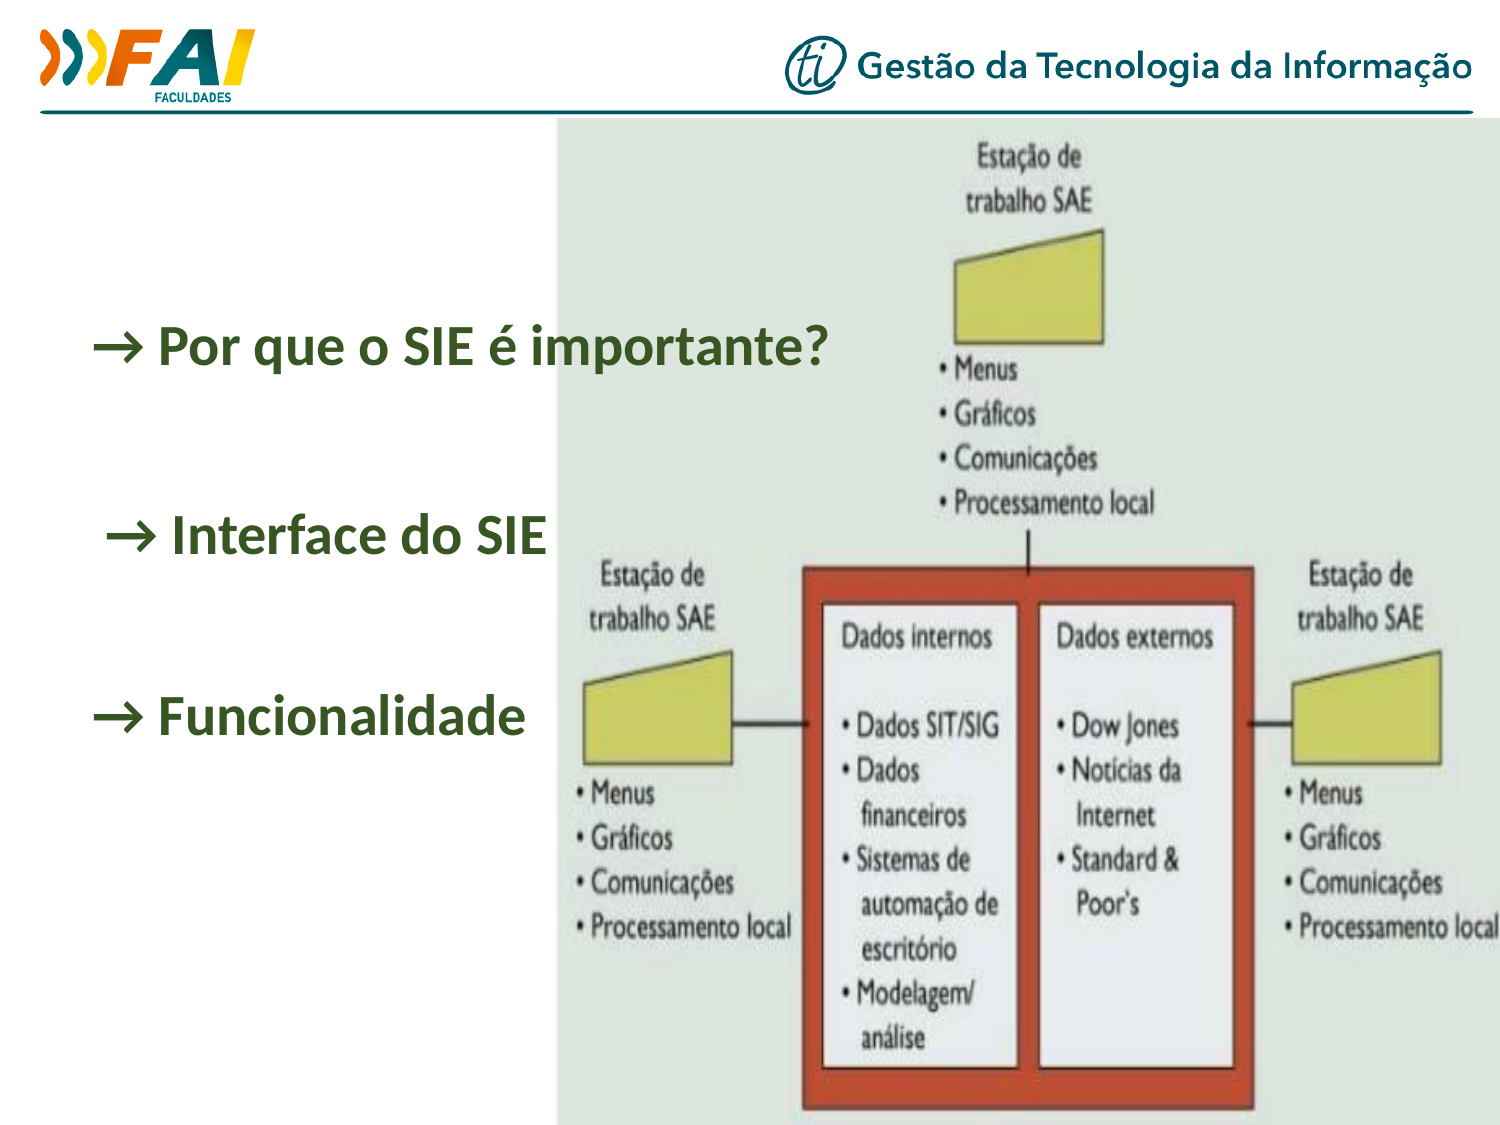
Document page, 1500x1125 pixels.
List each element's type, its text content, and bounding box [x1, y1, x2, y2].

text_box → Por que o SIE é importante? → Interface do SIE → Funcionalidade [77, 316, 846, 756]
picture [0, 0, 1500, 1125]
